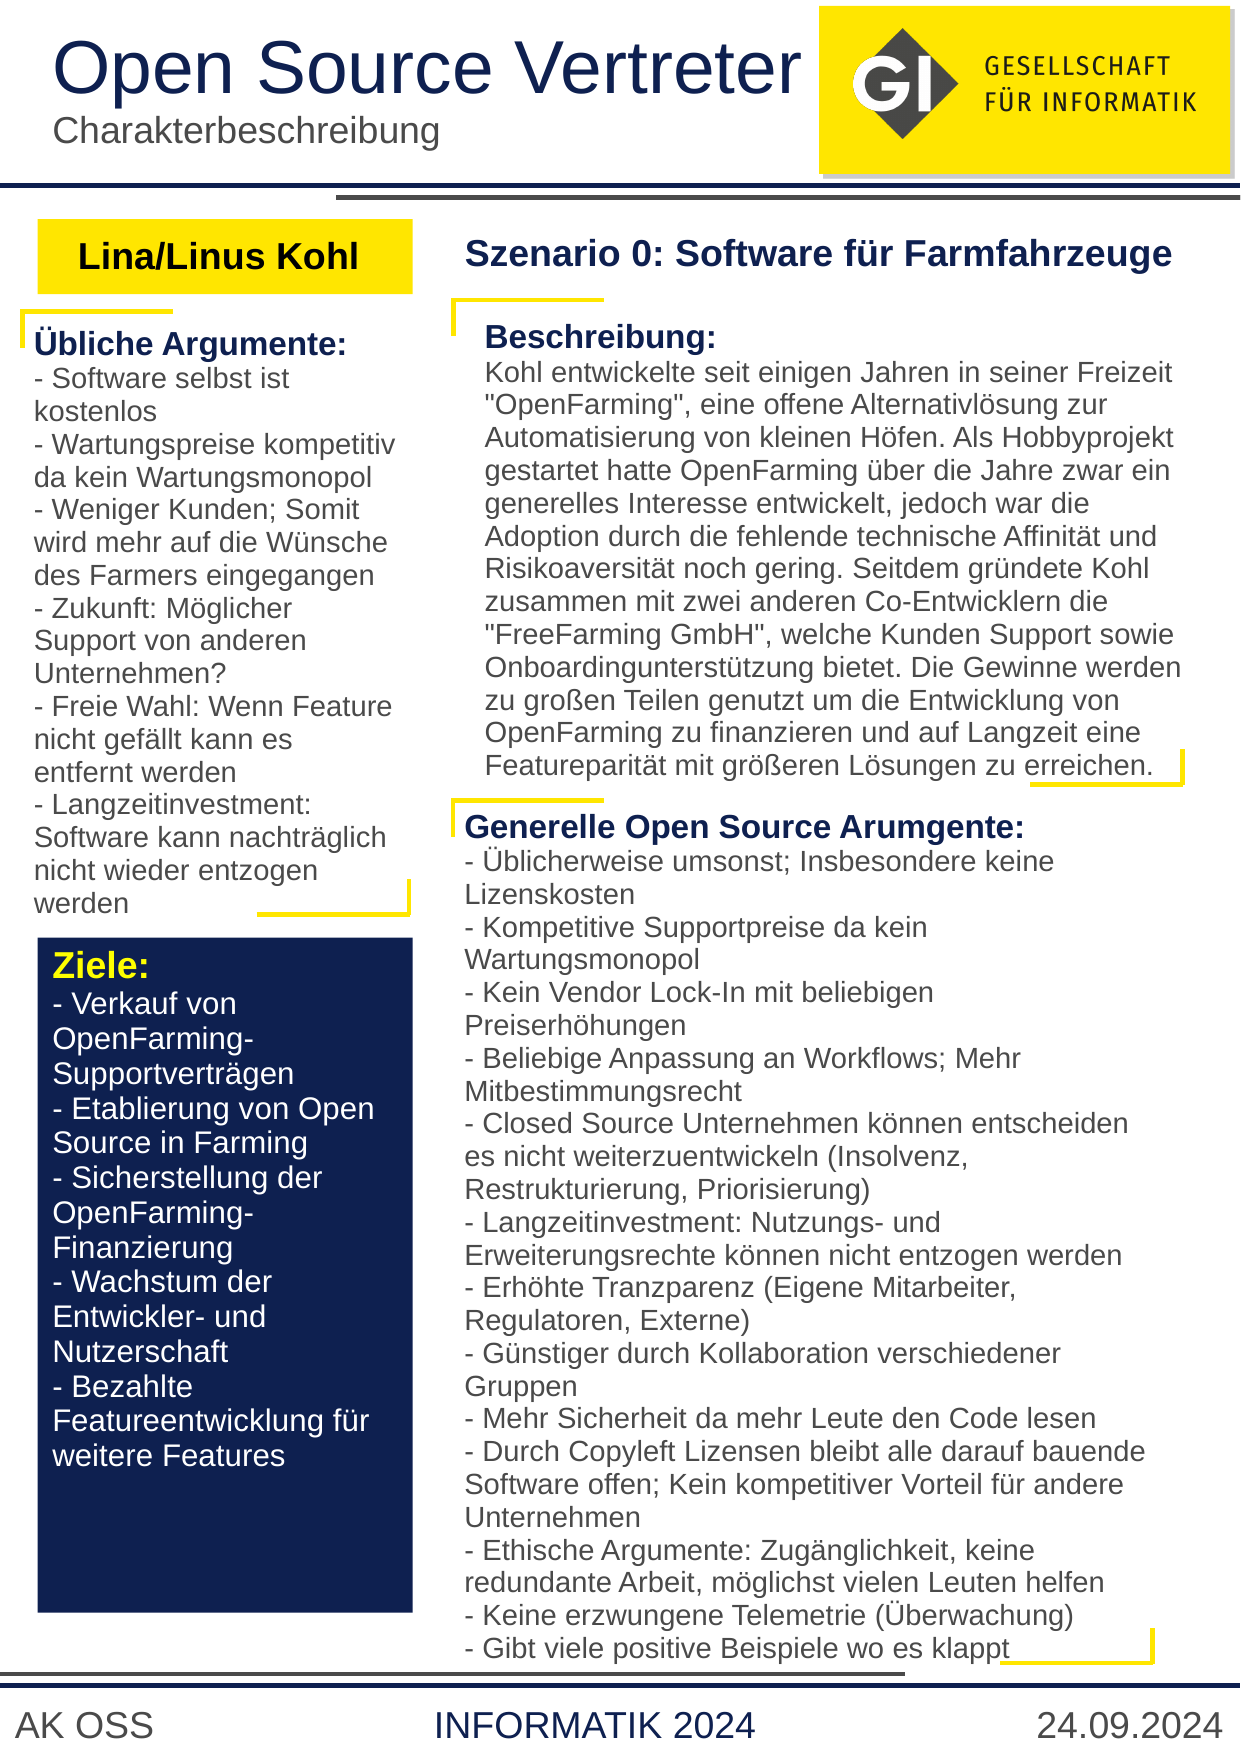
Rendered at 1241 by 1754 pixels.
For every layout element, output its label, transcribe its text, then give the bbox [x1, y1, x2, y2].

text_box Generelle Open Source Arumgente: - Üblicherweise umsonst; Insbesondere keine Lizenskosten - Kompetitive Supportpreise da kein Wartungsmonopol - Kein Vendor Lock-In mit beliebigen Preiserhöhungen - Beliebige Anpassung an Workflows; Mehr Mitbestimmungsrecht - Closed Source Unternehmen können entscheiden es nicht weiterzuentwickeln (Insolvenz, Restrukturierung, Priorisierung) - Langzeitinvestment: Nutzungs- und Erweiterungsrechte können nicht entzogen werden - Erhöhte Tranzparenz (Eigene Mitarbeiter, Regulatoren, Externe) - Günstiger durch Kollaboration verschiedener Gruppen - Mehr Sicherheit da mehr Leute den Code lesen - Durch Copyleft Lizensen bleibt alle darauf bauende Software offen; Kein kompetitiver Vorteil für andere Unternehmen - Ethische Argumente: Zugänglichkeit, keine redundante Arbeit, möglichst vielen Leuten helfen - Keine erzwungene Telemetrie (Überwachung) - Gibt viele positive Beispiele wo es klappt [449, 800, 1163, 1673]
text_box Ziele: - Verkauf von OpenFarming-Supportverträgen - Etablierung von Open Source in Farming - Sicherstellung der OpenFarming-Finanzierung - Wachstum der Entwickler- und Nutzerschaft - Bezahlte Featureentwicklung für weitere Features [37, 937, 413, 1613]
text_box Beschreibung: Kohl entwickelte seit einigen Jahren in seiner Freizeit "OpenFarming", eine offene Alternativlösung zur Automatisierung von kleinen Höfen. Als Hobbyprojekt gestartet hatte OpenFarming über die Jahre zwar ein generelles Interesse entwickelt, jedoch war die Adoption durch die fehlende technische Affinität und Risikoaversität noch gering. Seitdem gründete Kohl zusammen mit zwei anderen Co-Entwicklern die "FreeFarming GmbH", welche Kunden Support sowie Onboardingunterstützung bietet. Die Gewinne werden zu großen Teilen genutzt um die Entwicklung von OpenFarming zu finanzieren und auf Langzeit eine Featureparität mit größeren Lösungen zu erreichen. [469, 311, 1201, 855]
picture [853, 28, 1196, 139]
text_box [819, 5, 1231, 174]
text_box 24.09.2024 [1021, 1697, 1239, 1754]
text_box Szenario 0: Software für Farmfahrzeuge [450, 225, 1201, 301]
text_box Open Source Vertreter Charakterbeschreibung [37, 18, 826, 243]
text_box Übliche Argumente: - Software selbst ist kostenlos - Wartungspreise kompetitiv da kein Wartungsmonopol - Weniger Kunden; Somit wird mehr auf die Wünsche des Farmers eingegangen - Zukunft: Möglicher Support von anderen Unternehmen? - Freie Wahl: Wenn Feature nicht gefällt kann es entfernt werden - Langzeitinvestment: Software kann nachträglich nicht wieder entzogen werden [18, 317, 413, 927]
text_box INFORMATIK 2024 [419, 1697, 772, 1754]
text_box AK OSS [0, 1697, 170, 1754]
text_box Lina/Linus Kohl [39, 228, 415, 295]
